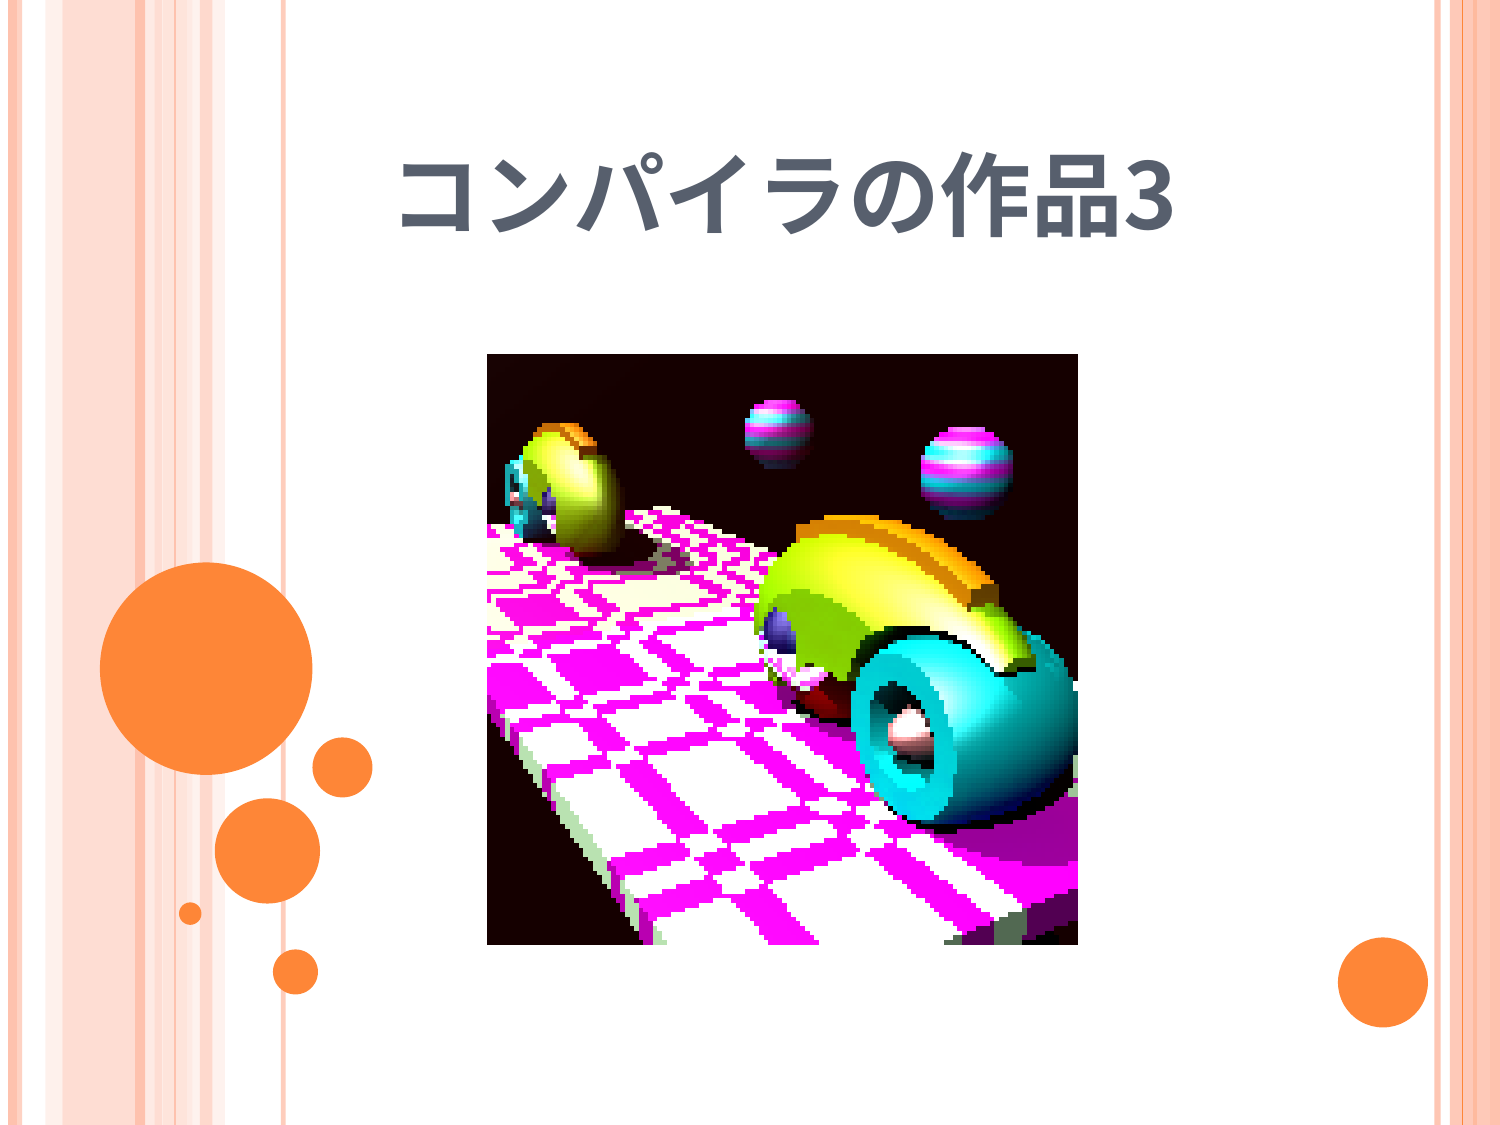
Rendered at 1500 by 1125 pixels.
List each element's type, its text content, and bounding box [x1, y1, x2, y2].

picture [487, 354, 1078, 945]
title コンパイラの作品3 [375, 90, 1388, 296]
